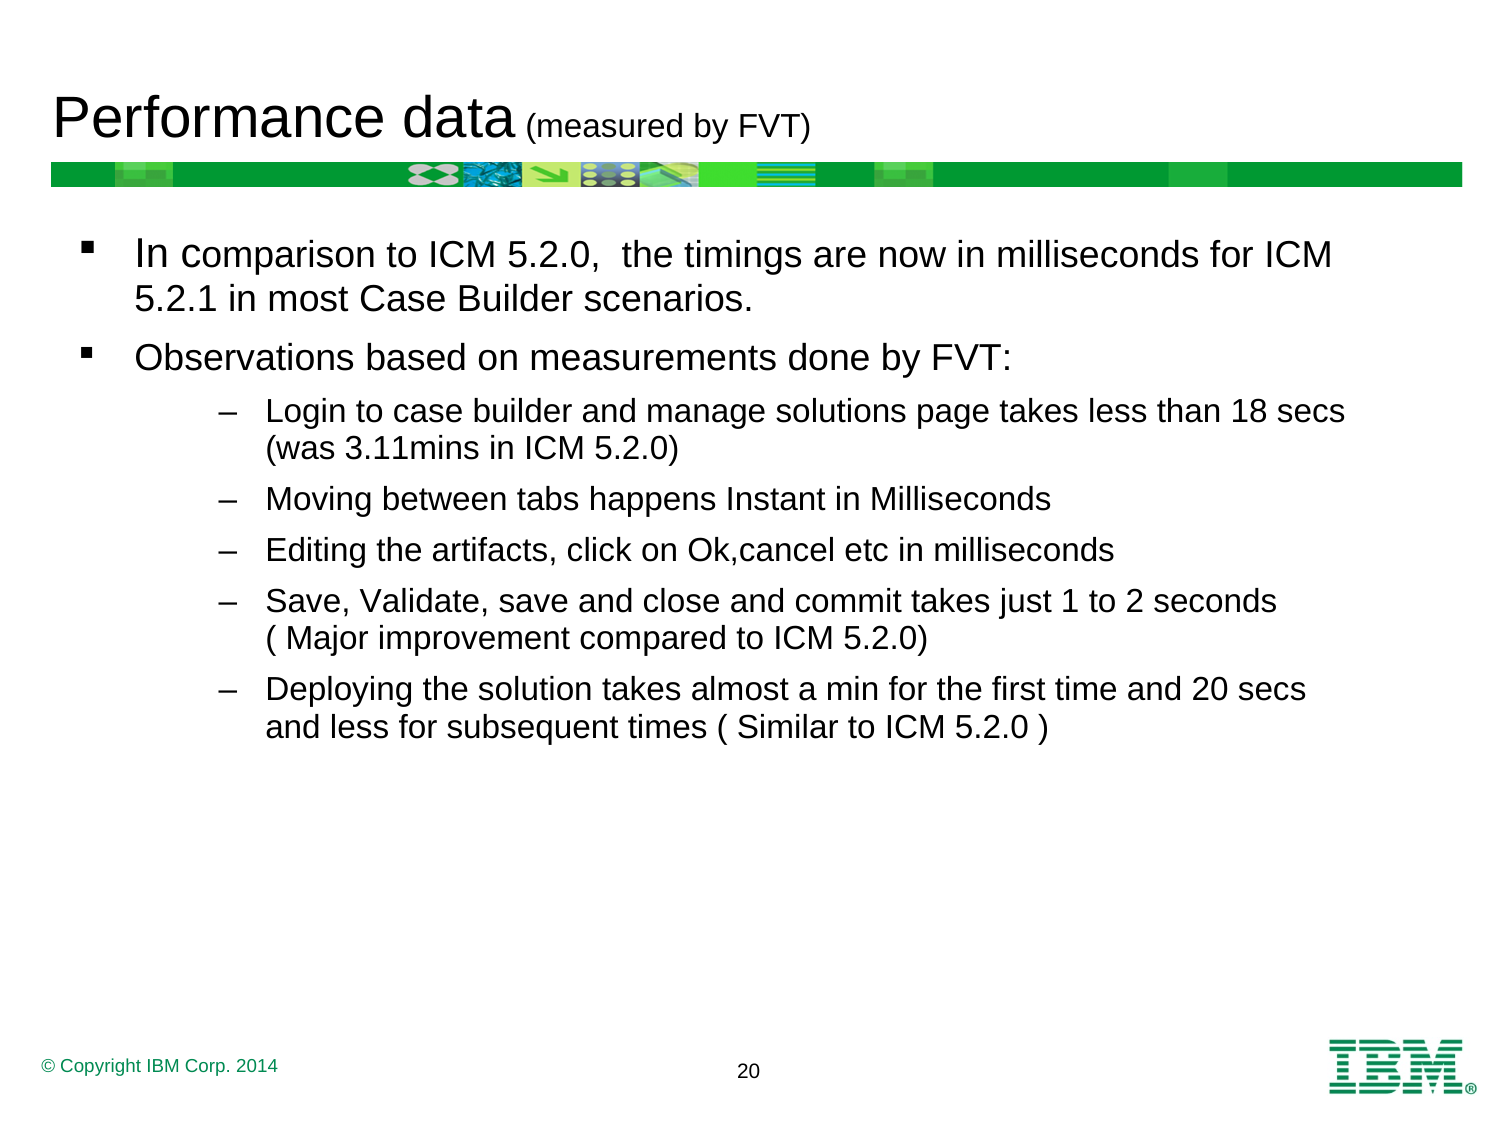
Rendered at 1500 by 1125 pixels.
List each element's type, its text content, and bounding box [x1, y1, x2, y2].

list In comparison to ICM 5.2.0, the timings are now in milliseconds for ICM 5.2.1 in most Case Builder scenarios. Observations based on measurements done by FVT: Login to case builder and manage solutions page takes less than 18 secs (was 3.11mins in ICM 5.2.0) Moving between tabs happens Instant in Milliseconds Editing the artifacts, click on Ok,cancel etc in milliseconds Save, Validate, save and close and commit takes just 1 to 2 seconds ( Major improvement compared to ICM 5.2.0) Deploying the solution takes almost a min for the first time and 20 secs and less for subsequent times ( Similar to ICM 5.2.0 ) [21, 227, 1372, 970]
picture [1327, 1037, 1479, 1096]
picture [50, 161, 1463, 189]
title Performance data (measured by FVT) [37, 45, 1388, 188]
